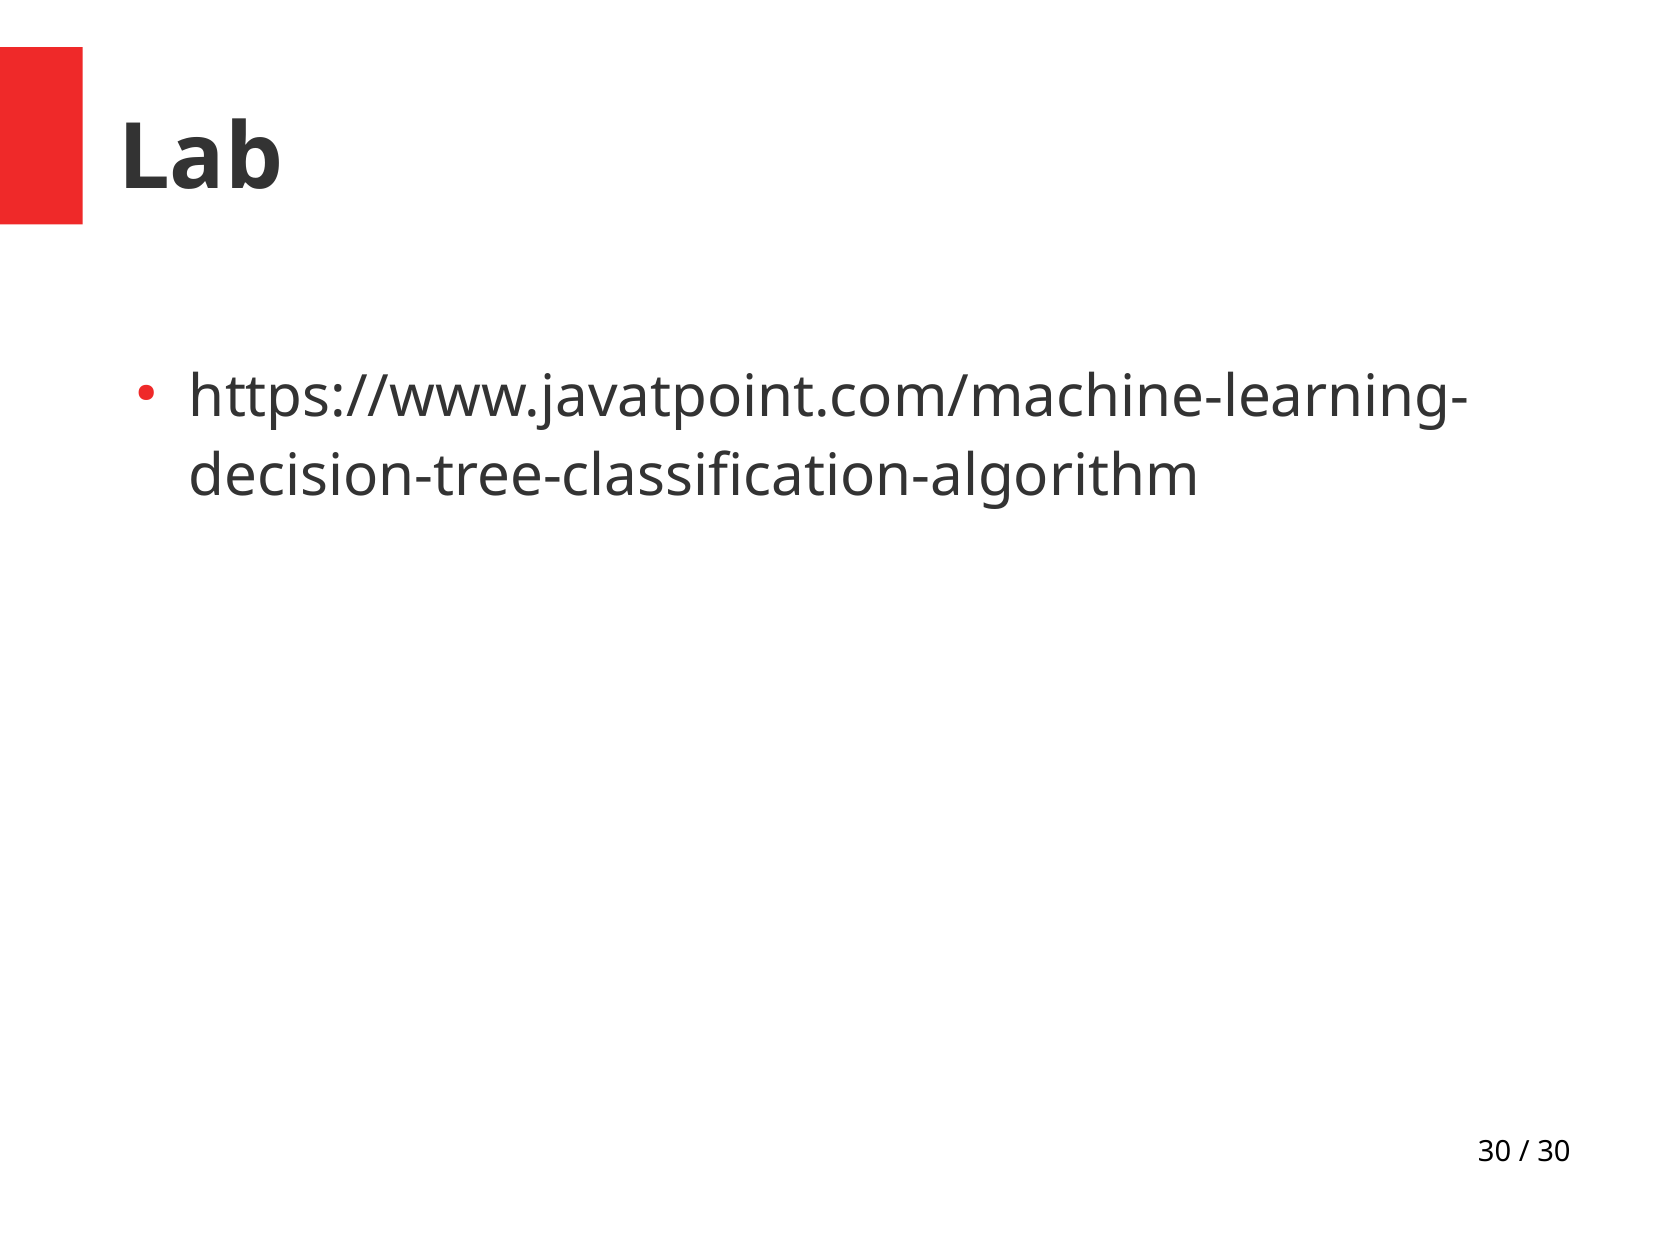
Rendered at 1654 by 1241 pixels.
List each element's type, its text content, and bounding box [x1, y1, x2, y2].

title Lab [118, 49, 1571, 257]
list https://www.javatpoint.com/machine-learning-decision-tree-classification-algorithm [118, 354, 1536, 1074]
